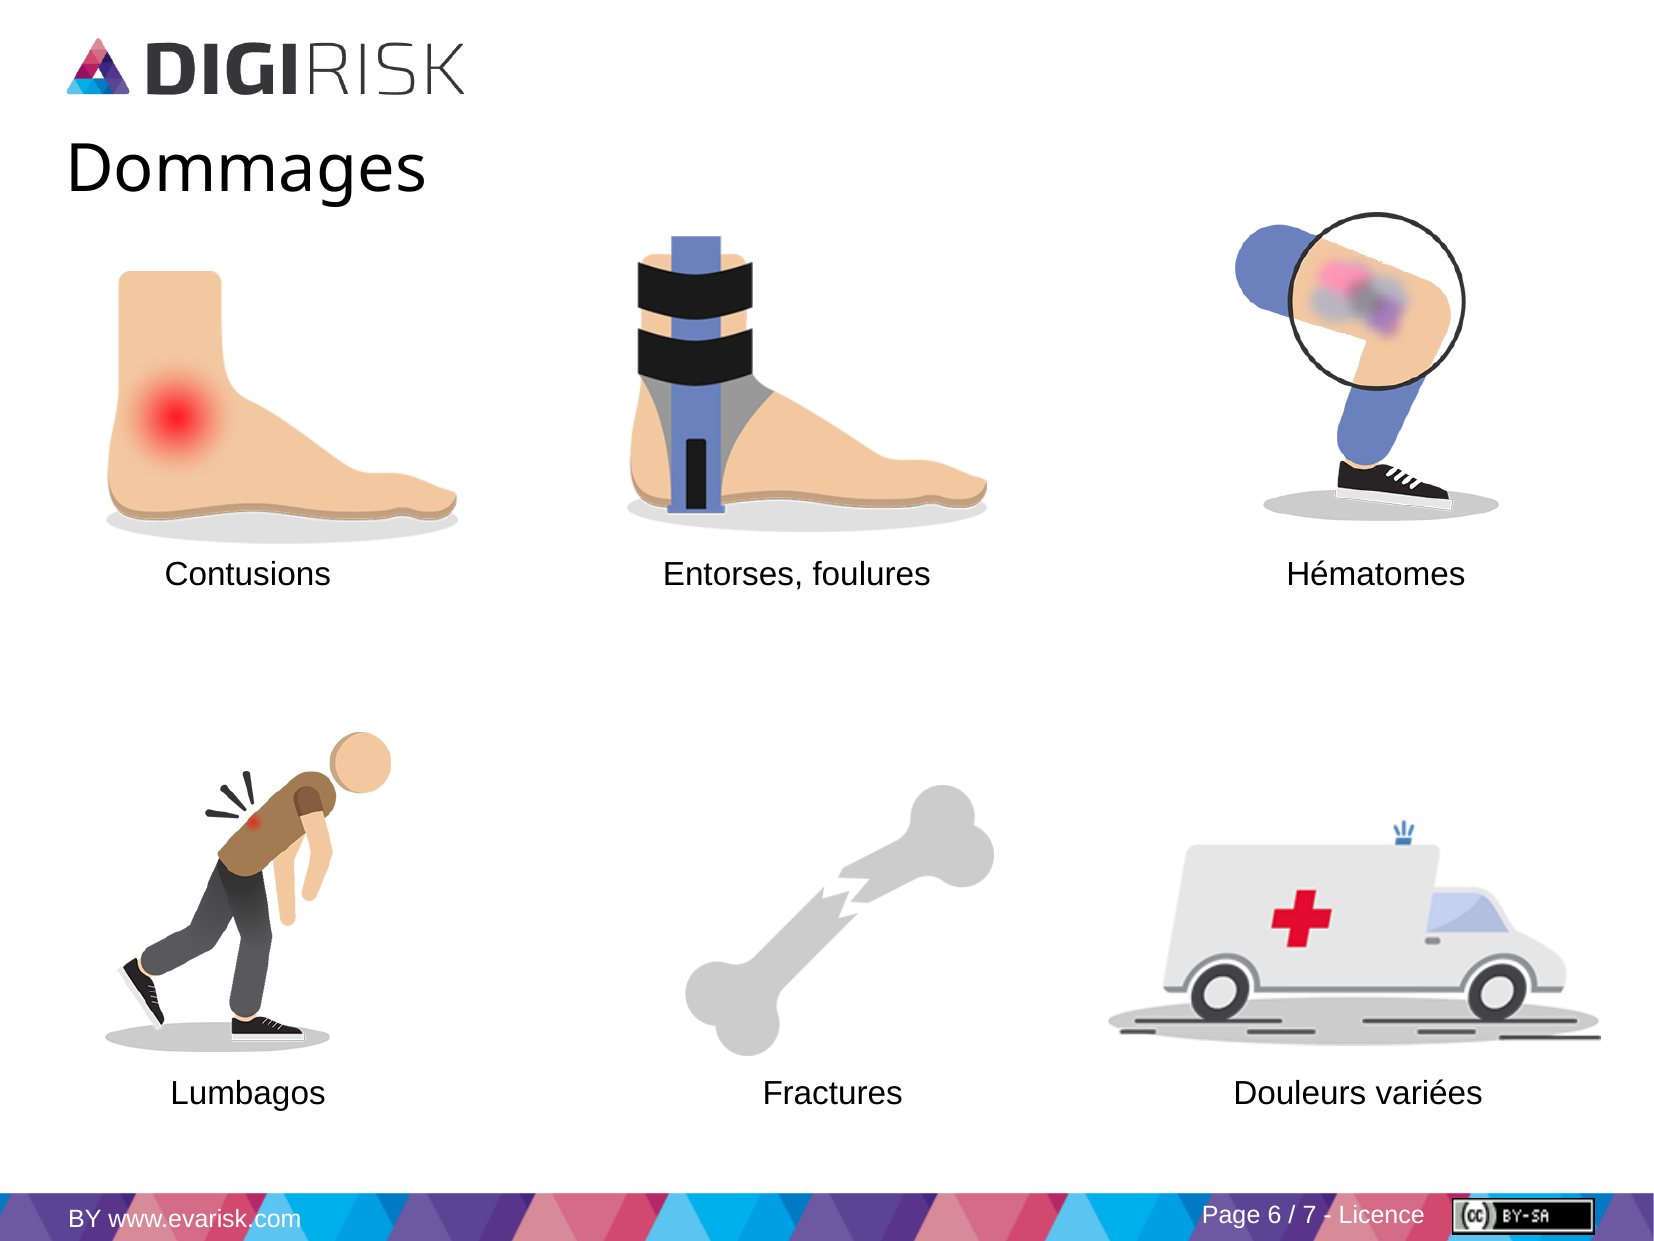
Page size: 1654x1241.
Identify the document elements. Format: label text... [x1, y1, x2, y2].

picture [64, 35, 464, 95]
list Entorses, foulures [561, 555, 1034, 603]
list Fractures [596, 1074, 1069, 1123]
list Lumbagos [11, 1074, 485, 1123]
picture [1235, 212, 1499, 521]
picture [1108, 820, 1601, 1046]
picture [685, 785, 994, 1056]
list Hématomes [1139, 555, 1613, 603]
list Contusions [11, 555, 485, 603]
picture [0, 1175, 1654, 1241]
list Douleurs variées [1122, 1074, 1595, 1123]
picture [627, 236, 987, 532]
title Dommages [64, 124, 1589, 206]
picture [106, 271, 458, 544]
picture [105, 732, 391, 1052]
